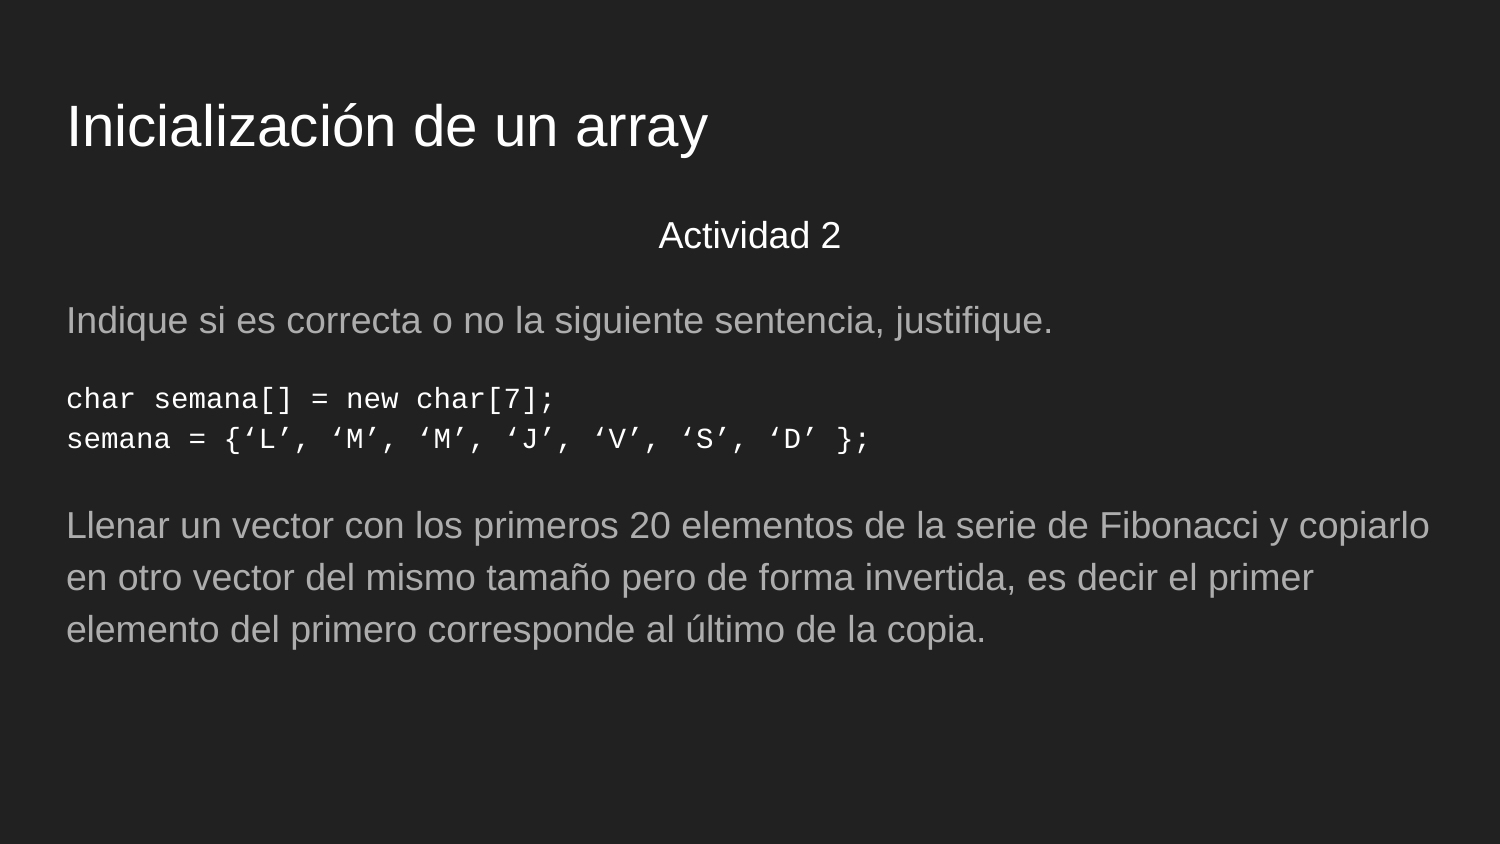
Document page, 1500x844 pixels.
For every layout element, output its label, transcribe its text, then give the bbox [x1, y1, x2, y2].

list Actividad 2 Indique si es correcta o no la siguiente sentencia, justifique. char semana[] = new char[7]; semana = {‘L’, ‘M’, ‘M’, ‘J’, ‘V’, ‘S’, ‘D’ }; Llenar un vector con los primeros 20 elementos de la serie de Fibonacci y copiarlo en otro vector del mismo tamaño pero de forma invertida, es decir el primer elemento del primero corresponde al último de la copia. [51, 188, 1449, 750]
title Inicialización de un array [51, 72, 1449, 167]
